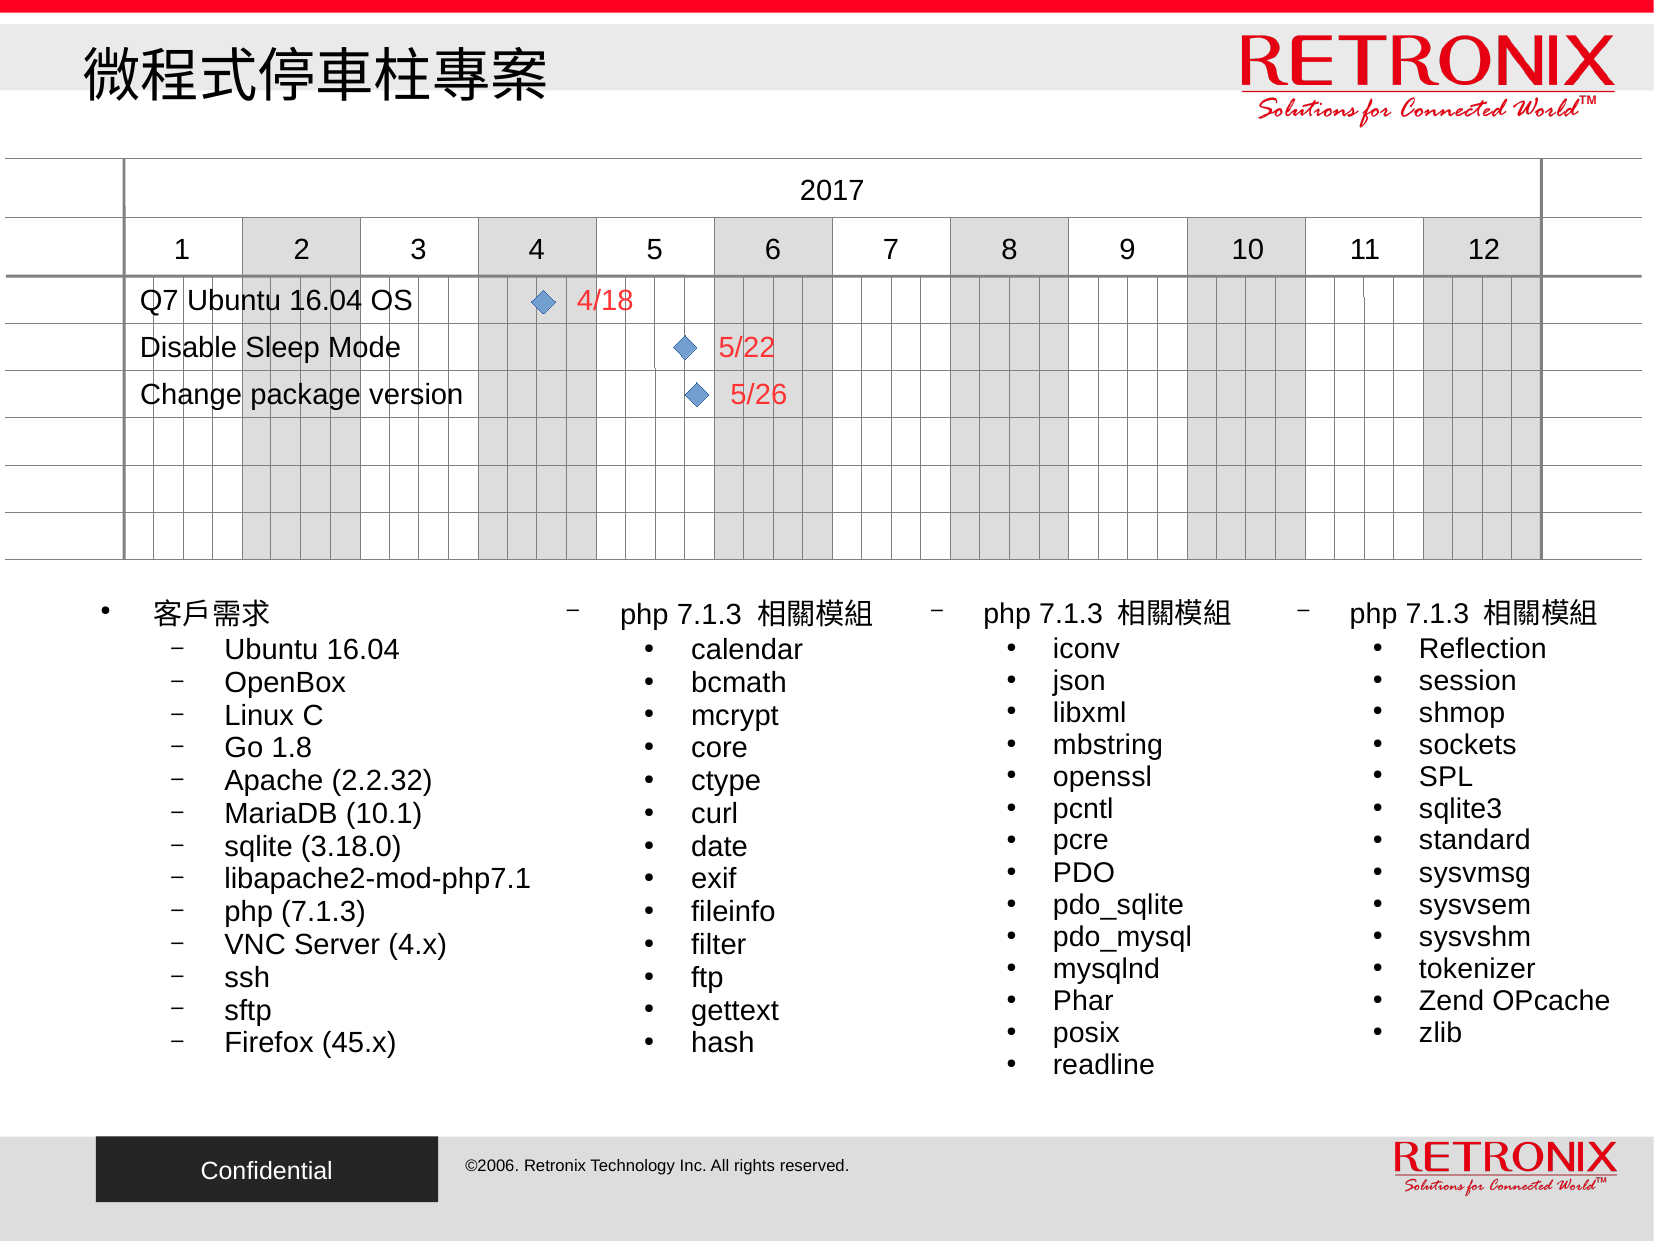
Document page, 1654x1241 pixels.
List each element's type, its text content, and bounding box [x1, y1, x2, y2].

text_box [1276, 324, 1305, 370]
text_box [1512, 418, 1539, 465]
text_box [774, 278, 802, 323]
text_box 5/22 [703, 323, 791, 372]
text_box 7 [868, 223, 914, 271]
text_box [537, 466, 566, 512]
text_box [508, 513, 536, 559]
text_box [951, 513, 979, 559]
text_box [1483, 371, 1511, 417]
text_box [715, 419, 743, 465]
text_box [951, 278, 979, 323]
text_box [508, 418, 536, 465]
text_box [271, 419, 300, 465]
text_box [301, 419, 330, 465]
list php 7.1.3 相關模組 calendar bcmath mcrypt core ctype curl date exif fileinfo filter ftp gettext hash [478, 590, 844, 1087]
text_box [1217, 278, 1245, 323]
list php 7.1.3 相關模組 Reflection session shmop sockets SPL sqlite3 standard sysvmsg sysvsem sysvshm tokenizer Zend OPcache zlib [1210, 590, 1613, 1087]
text_box [508, 371, 536, 417]
text_box [1040, 418, 1068, 465]
text_box [980, 278, 1009, 323]
text_box [951, 218, 1068, 274]
text_box [537, 324, 566, 370]
text_box [1010, 371, 1039, 417]
text_box 4 [513, 223, 560, 271]
text_box [1010, 278, 1039, 323]
text_box [1276, 371, 1305, 417]
list php 7.1.3 相關模組 iconv json libxml mbstring openssl pcntl pcre PDO pdo_sqlite pdo_mysql mysqlnd Phar posix readline [844, 590, 1210, 1087]
text_box [1217, 466, 1245, 512]
text_box [1512, 513, 1539, 559]
text_box [479, 418, 507, 465]
text_box [301, 513, 330, 559]
text_box [774, 513, 802, 559]
text_box [1010, 513, 1039, 559]
text_box [1040, 278, 1068, 323]
text_box [1512, 324, 1539, 370]
text_box [480, 371, 507, 417]
list 客戶需求 Ubuntu 16.04 OpenBox Linux C Go 1.8 Apache (2.2.32) MariaDB (10.1) sqlite (3.18.0) libapache2-mod-php7.1 php (7.1.3) VNC Server (4.x) ssh sftp Firefox (45.x) [82, 590, 478, 1087]
text_box [1246, 418, 1275, 465]
text_box [1276, 418, 1305, 465]
text_box [774, 419, 802, 465]
text_box [508, 278, 562, 323]
text_box [803, 466, 832, 512]
text_box [243, 218, 360, 274]
text_box [479, 324, 507, 370]
text_box [1483, 466, 1511, 512]
text_box [508, 324, 536, 370]
text_box [744, 513, 773, 559]
text_box [951, 324, 979, 370]
text_box [1188, 218, 1305, 274]
text_box [301, 466, 330, 512]
text_box [1188, 418, 1216, 465]
text_box [537, 513, 566, 559]
text_box [331, 466, 360, 512]
text_box [1276, 513, 1305, 559]
text_box [271, 513, 300, 559]
text_box [1217, 513, 1245, 559]
text_box [1246, 371, 1275, 417]
text_box [1188, 513, 1216, 559]
text_box [479, 513, 507, 559]
text_box [331, 419, 360, 465]
text_box 5/26 [715, 370, 803, 419]
text_box [980, 324, 1009, 370]
text_box [980, 466, 1009, 512]
text_box [1217, 371, 1245, 417]
text_box [508, 466, 536, 512]
text_box [1453, 466, 1482, 512]
text_box [1040, 513, 1068, 559]
text_box [673, 335, 697, 360]
text_box 12 [1453, 223, 1516, 271]
text_box [1040, 371, 1068, 417]
text_box [715, 466, 743, 512]
text_box [1188, 324, 1216, 370]
text_box Q7 Ubuntu 16.04 OS [125, 276, 429, 324]
text_box [715, 218, 832, 274]
text_box 9 [1104, 223, 1151, 271]
text_box [567, 466, 596, 512]
text_box [271, 466, 300, 512]
text_box [1453, 278, 1482, 323]
text_box [1217, 418, 1245, 465]
text_box [567, 324, 596, 370]
text_box 2 [279, 223, 325, 271]
text_box Change package version [125, 370, 480, 419]
text_box [1453, 513, 1482, 559]
text_box 6 [750, 223, 796, 271]
text_box [1483, 278, 1511, 323]
text_box [567, 371, 596, 417]
text_box [1453, 324, 1482, 370]
text_box [980, 371, 1009, 417]
text_box [1424, 371, 1452, 417]
text_box [1188, 466, 1216, 512]
text_box [744, 419, 773, 465]
text_box [715, 513, 743, 559]
text_box [1512, 278, 1539, 323]
text_box [243, 513, 270, 559]
text_box 3 [395, 223, 442, 271]
text_box [774, 466, 802, 512]
text_box [803, 513, 832, 559]
text_box [1010, 466, 1039, 512]
text_box 11 [1335, 223, 1398, 271]
text_box [1040, 324, 1068, 370]
text_box [744, 278, 773, 323]
text_box [567, 418, 596, 465]
text_box [715, 278, 743, 323]
text_box [803, 371, 832, 417]
text_box 8 [986, 223, 1033, 271]
text_box [1246, 324, 1275, 370]
text_box [479, 218, 596, 274]
picture [1391, 1139, 1621, 1198]
text_box [803, 324, 832, 370]
title 微程式停車柱專案 [82, 23, 1205, 119]
text_box [744, 466, 773, 512]
text_box [1188, 371, 1216, 417]
text_box [1276, 466, 1305, 512]
text_box [479, 278, 507, 323]
text_box [1483, 324, 1511, 370]
text_box [1483, 418, 1511, 465]
text_box [791, 324, 802, 370]
text_box 2017 [784, 163, 880, 212]
text_box 1 [159, 223, 205, 271]
text_box [1424, 466, 1452, 512]
text_box [1010, 324, 1039, 370]
text_box [1424, 324, 1452, 370]
text_box [951, 418, 979, 465]
text_box [980, 418, 1009, 465]
text_box [1453, 418, 1482, 465]
text_box [1512, 466, 1539, 512]
text_box [980, 513, 1009, 559]
text_box [803, 418, 832, 465]
text_box [1217, 324, 1245, 370]
text_box [1246, 466, 1275, 512]
text_box [1010, 418, 1039, 465]
text_box [1453, 371, 1482, 417]
text_box [803, 278, 832, 323]
text_box [1512, 371, 1539, 417]
text_box [1276, 278, 1305, 323]
text_box 10 [1216, 223, 1279, 271]
text_box [1424, 418, 1452, 465]
text_box [567, 513, 596, 559]
text_box [537, 418, 566, 465]
text_box [537, 371, 566, 417]
text_box [951, 466, 979, 512]
text_box [1040, 466, 1068, 512]
text_box 5 [631, 223, 678, 271]
text_box Disable Sleep Mode [125, 323, 417, 370]
text_box [243, 466, 270, 512]
text_box [1246, 513, 1275, 559]
text_box [1246, 278, 1275, 323]
text_box [1483, 513, 1511, 559]
text_box [951, 371, 979, 417]
picture [1235, 31, 1621, 130]
text_box [1424, 513, 1452, 559]
text_box [331, 513, 360, 559]
text_box [685, 382, 709, 407]
text_box [479, 466, 507, 512]
text_box [1424, 218, 1539, 274]
text_box [1424, 278, 1452, 323]
text_box [243, 419, 270, 465]
text_box [1188, 278, 1216, 323]
text_box 4/18 [562, 276, 649, 324]
